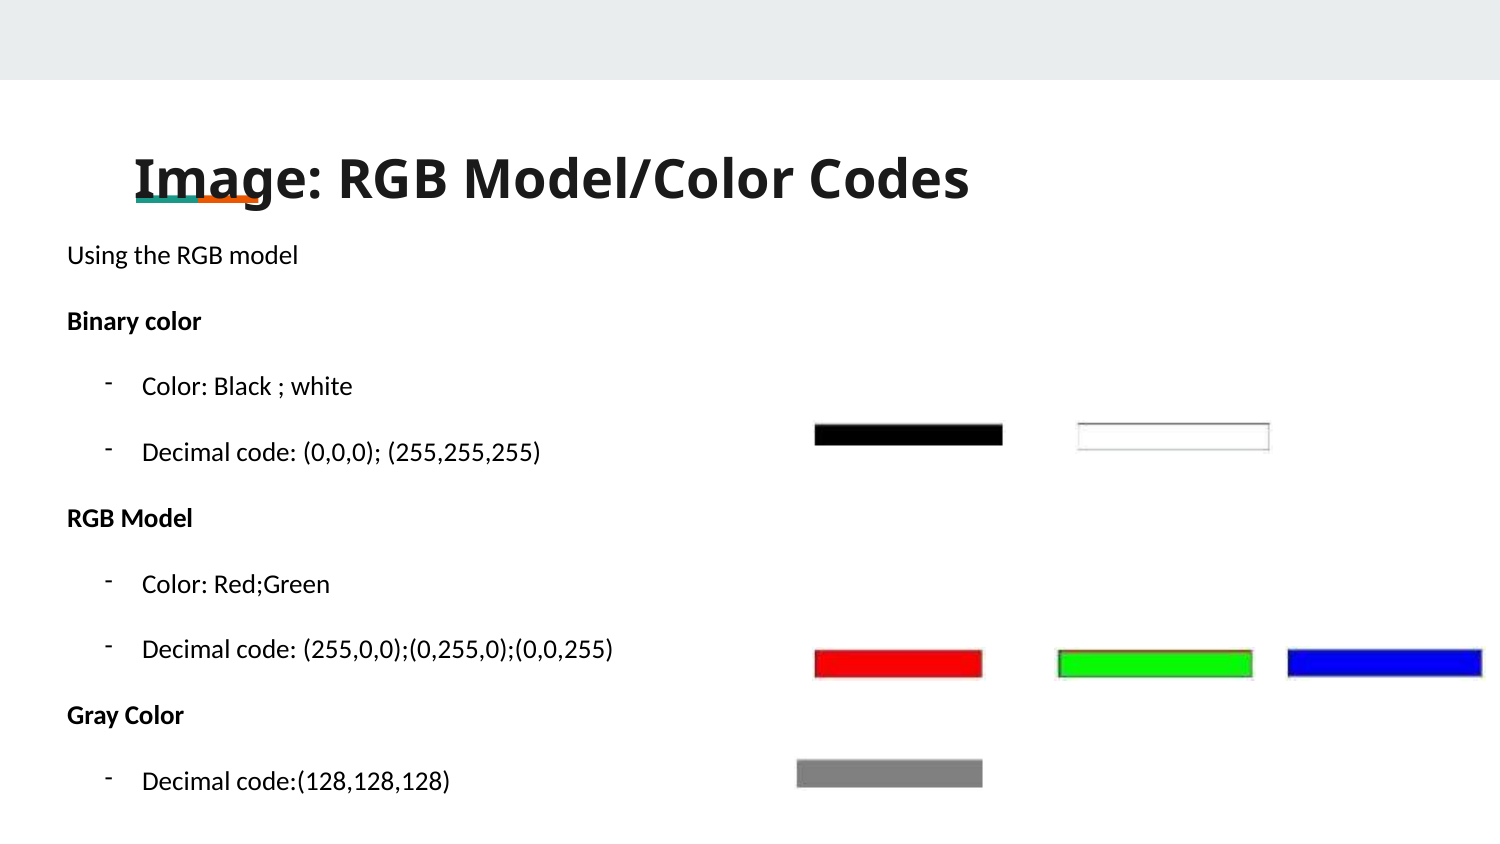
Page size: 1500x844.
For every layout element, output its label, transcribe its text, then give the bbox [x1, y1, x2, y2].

title Image: RGB Model/Color Codes [119, 129, 1381, 223]
picture [1285, 646, 1486, 681]
picture [1075, 420, 1273, 454]
picture [1054, 647, 1256, 681]
list Using the RGB model Binary color Color: Black ; white Decimal code: (0,0,0); (255,255,255) RGB Model Color: Red;Green Decimal code: (255,0,0);(0,255,0);(0,0,255) Gray Color Decimal code:(128,128,128) [52, 222, 712, 844]
picture [812, 647, 986, 681]
picture [812, 420, 1006, 449]
picture [794, 756, 986, 791]
